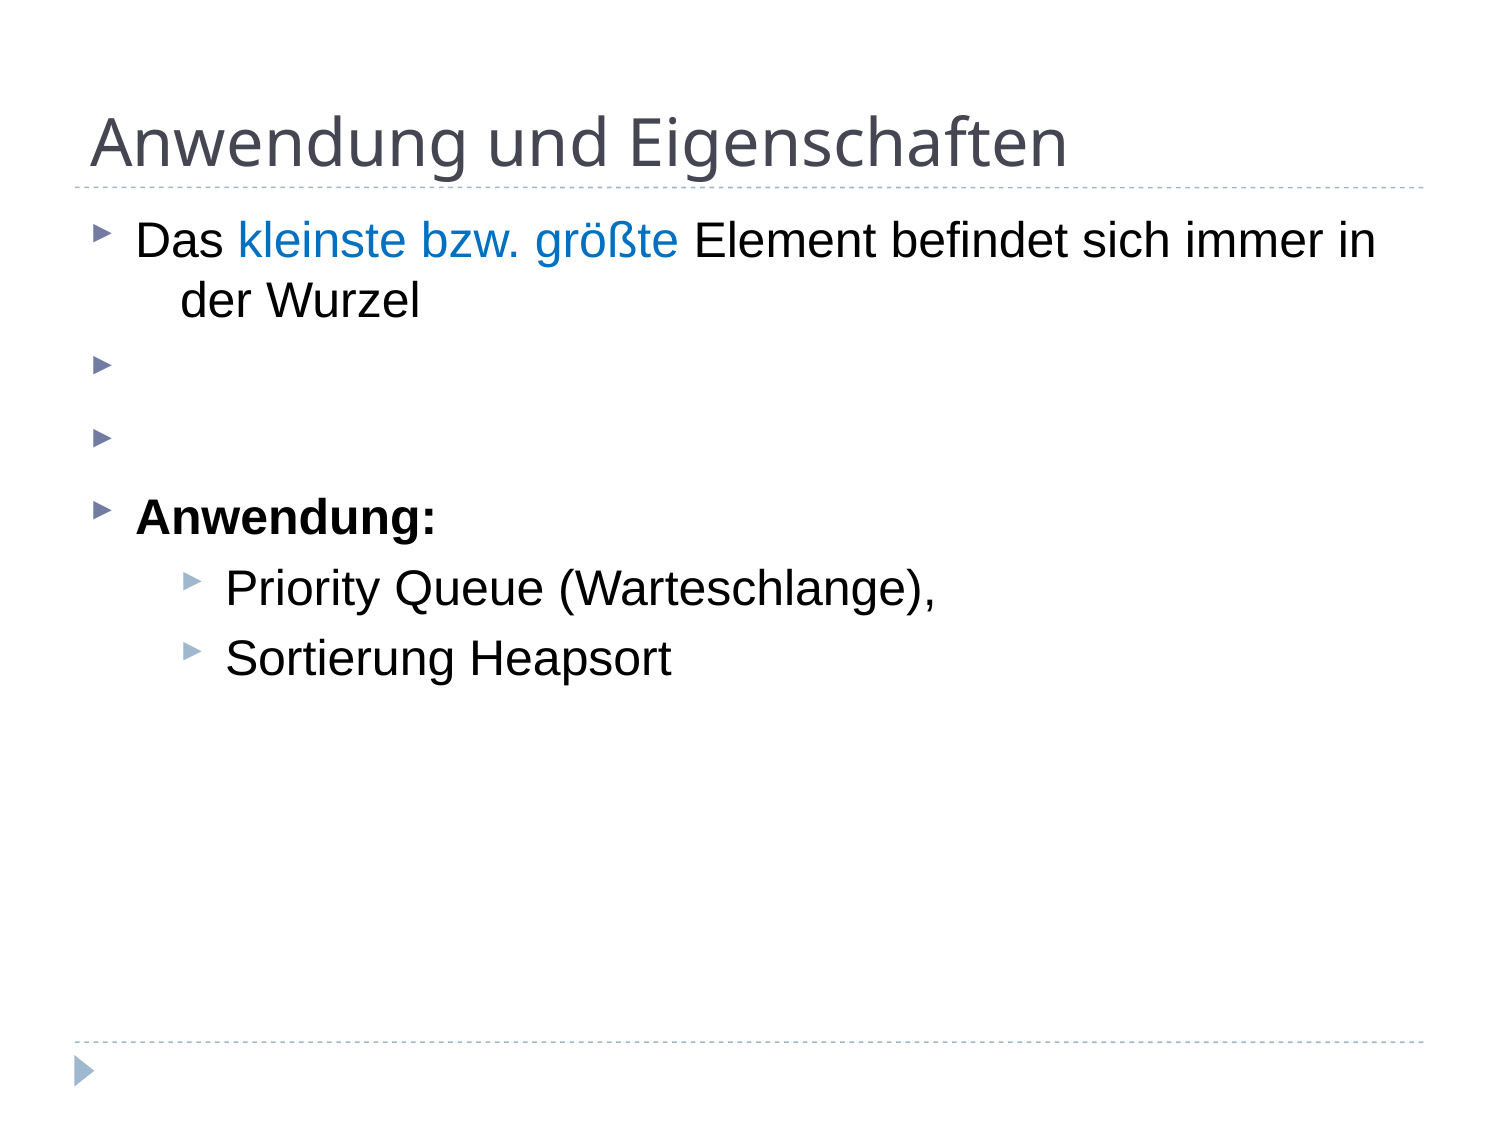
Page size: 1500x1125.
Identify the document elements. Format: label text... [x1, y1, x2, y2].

title Anwendung und Eigenschaften [75, 24, 1426, 188]
list Das kleinste bzw. größte Element befindet sich immer in der Wurzel Anwendung: Priority Queue (Warteschlange), Sortierung Heapsort [75, 200, 1426, 1011]
